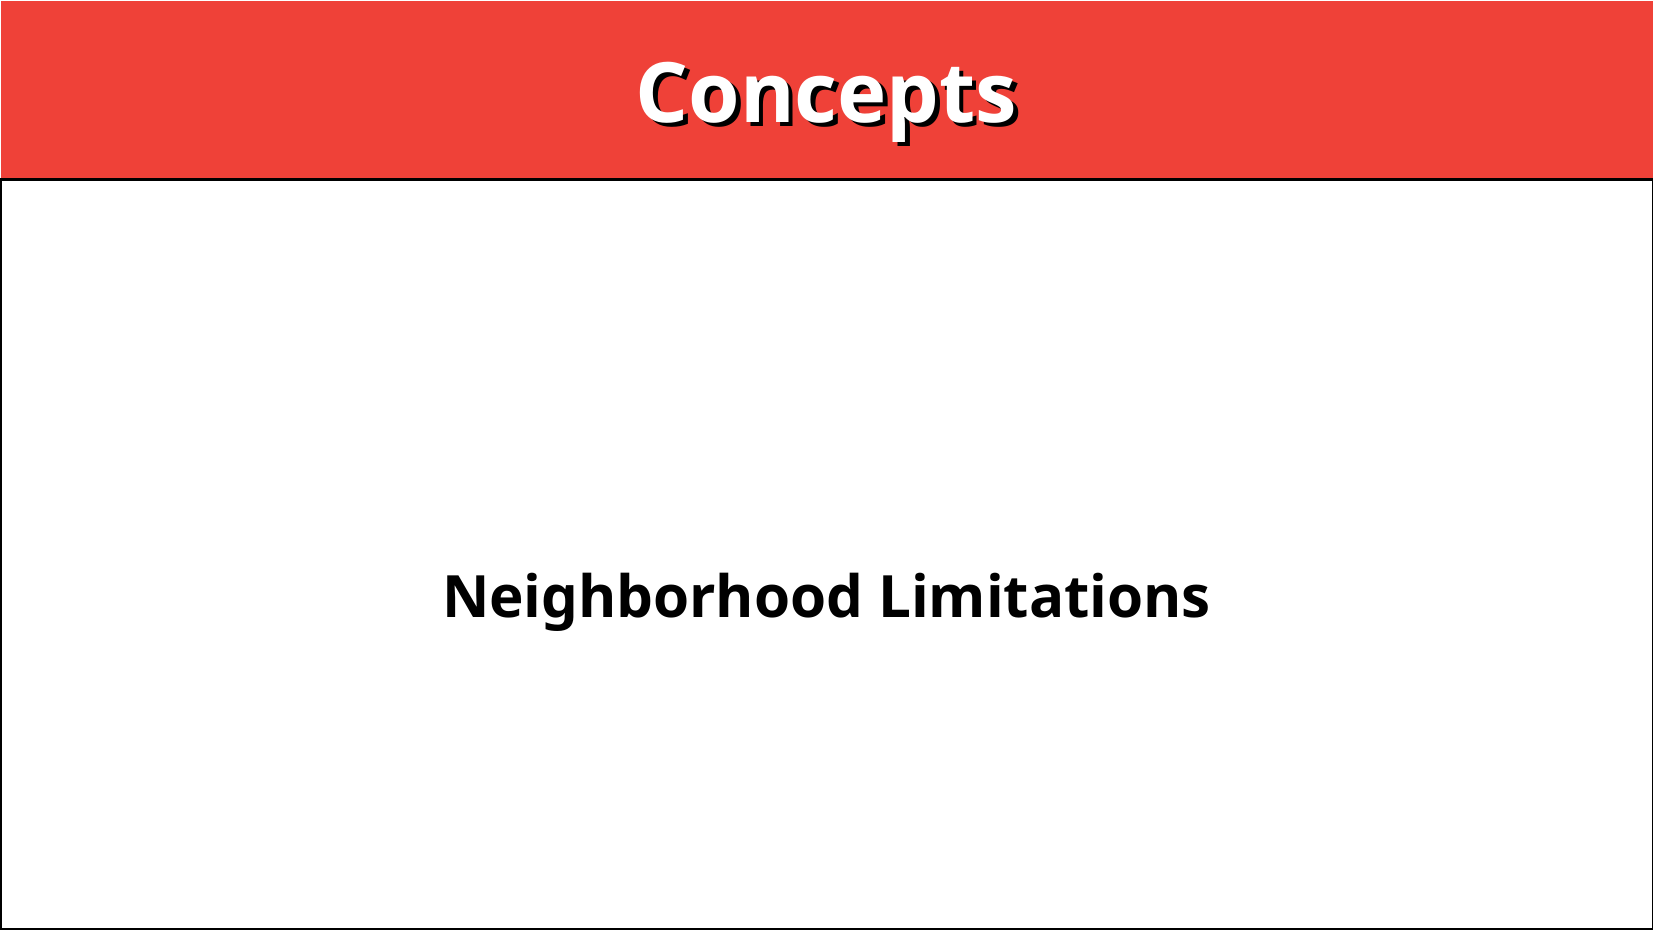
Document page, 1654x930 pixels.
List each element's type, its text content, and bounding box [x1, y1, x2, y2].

text_box Neighborhood Limitations [0, 179, 1653, 930]
text_box Concepts [0, 0, 1653, 179]
